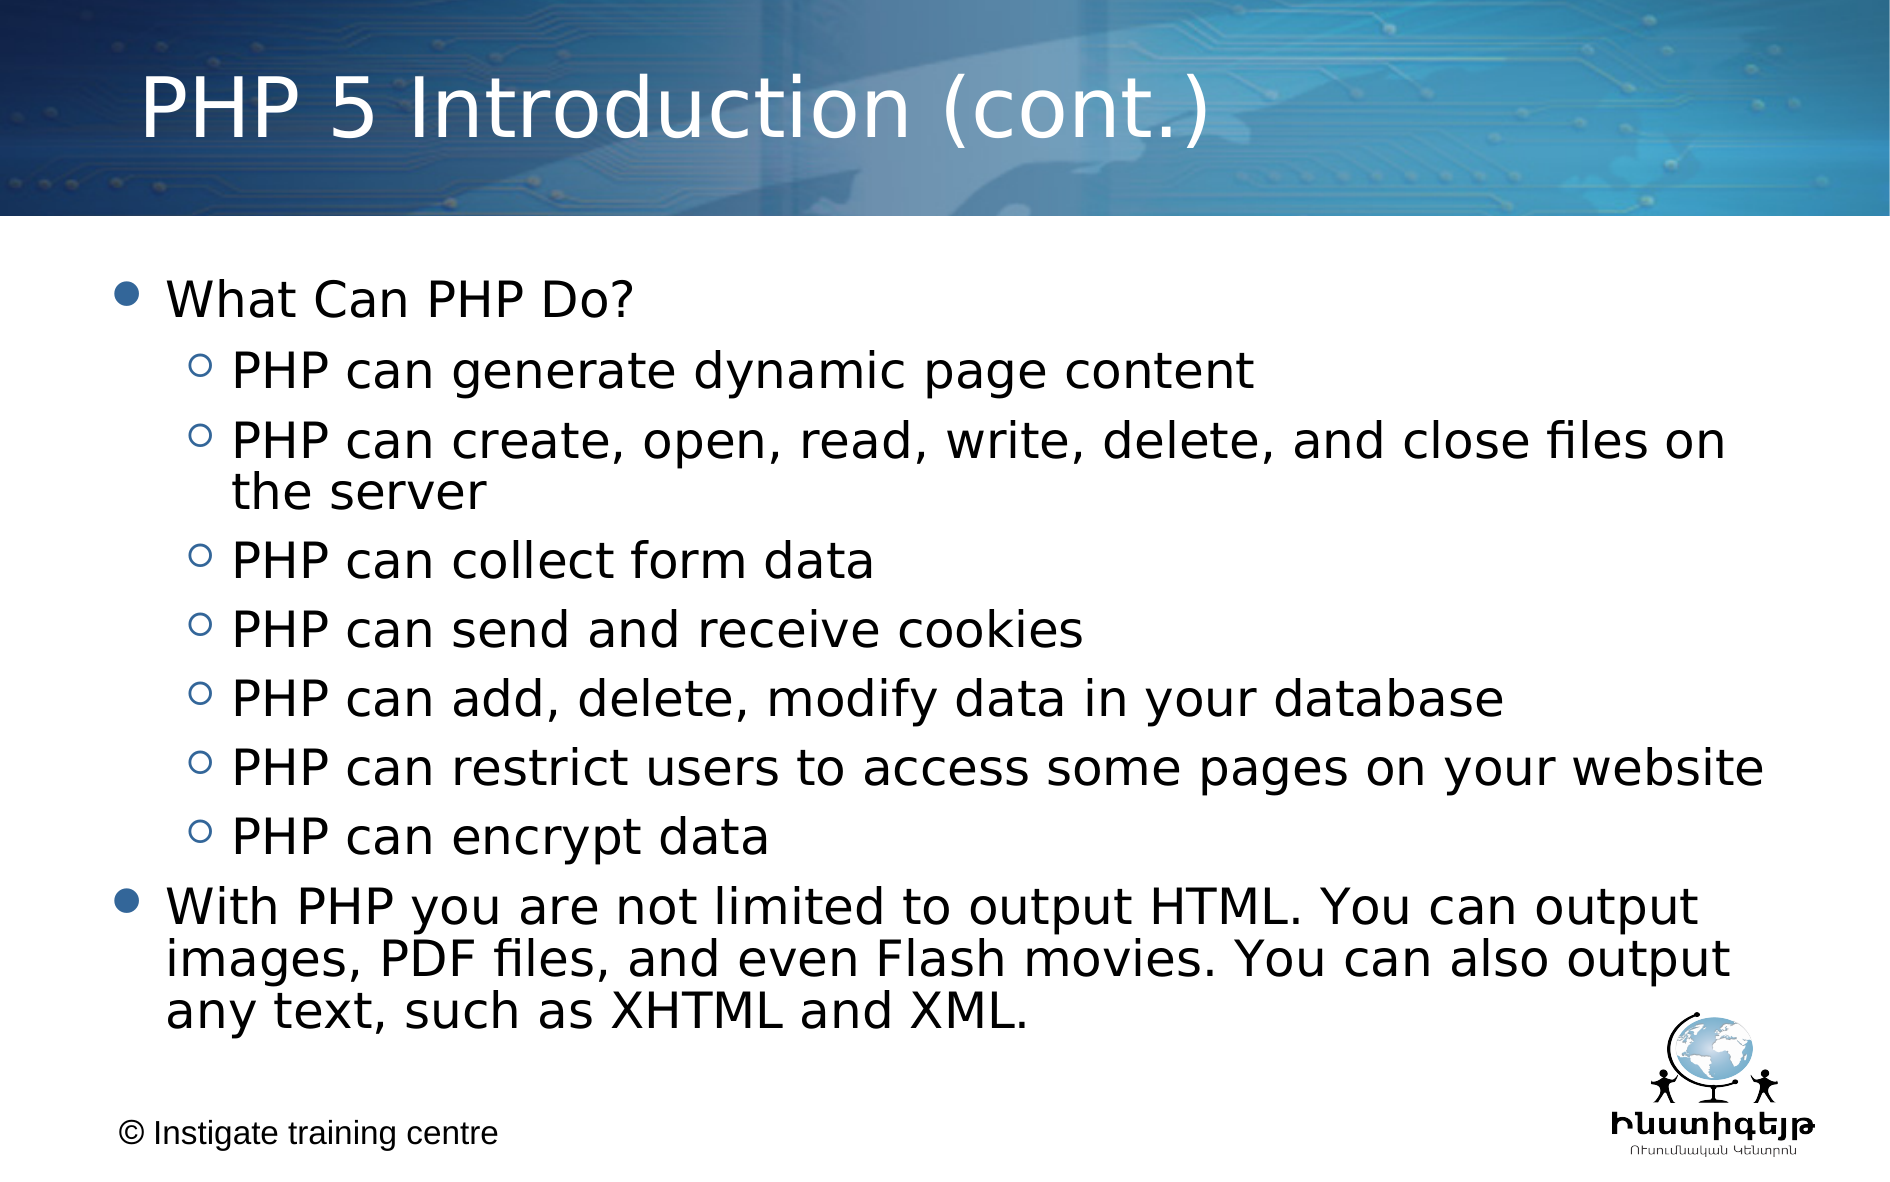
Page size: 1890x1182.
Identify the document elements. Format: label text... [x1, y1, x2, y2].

picture [0, 0, 1890, 216]
list What Can PHP Do? PHP can generate dynamic page content PHP can create, open, read, write, delete, and close files on the server PHP can collect form data PHP can send and receive cookies PHP can add, delete, modify data in your database PHP can restrict users to access some pages on your website PHP can encrypt data With PHP you are not limited to output HTML. You can output images, PDF files, and even Flash movies. You can also output any text, such as XHTML and XML. [110, 276, 1801, 306]
picture [1612, 1012, 1815, 1157]
